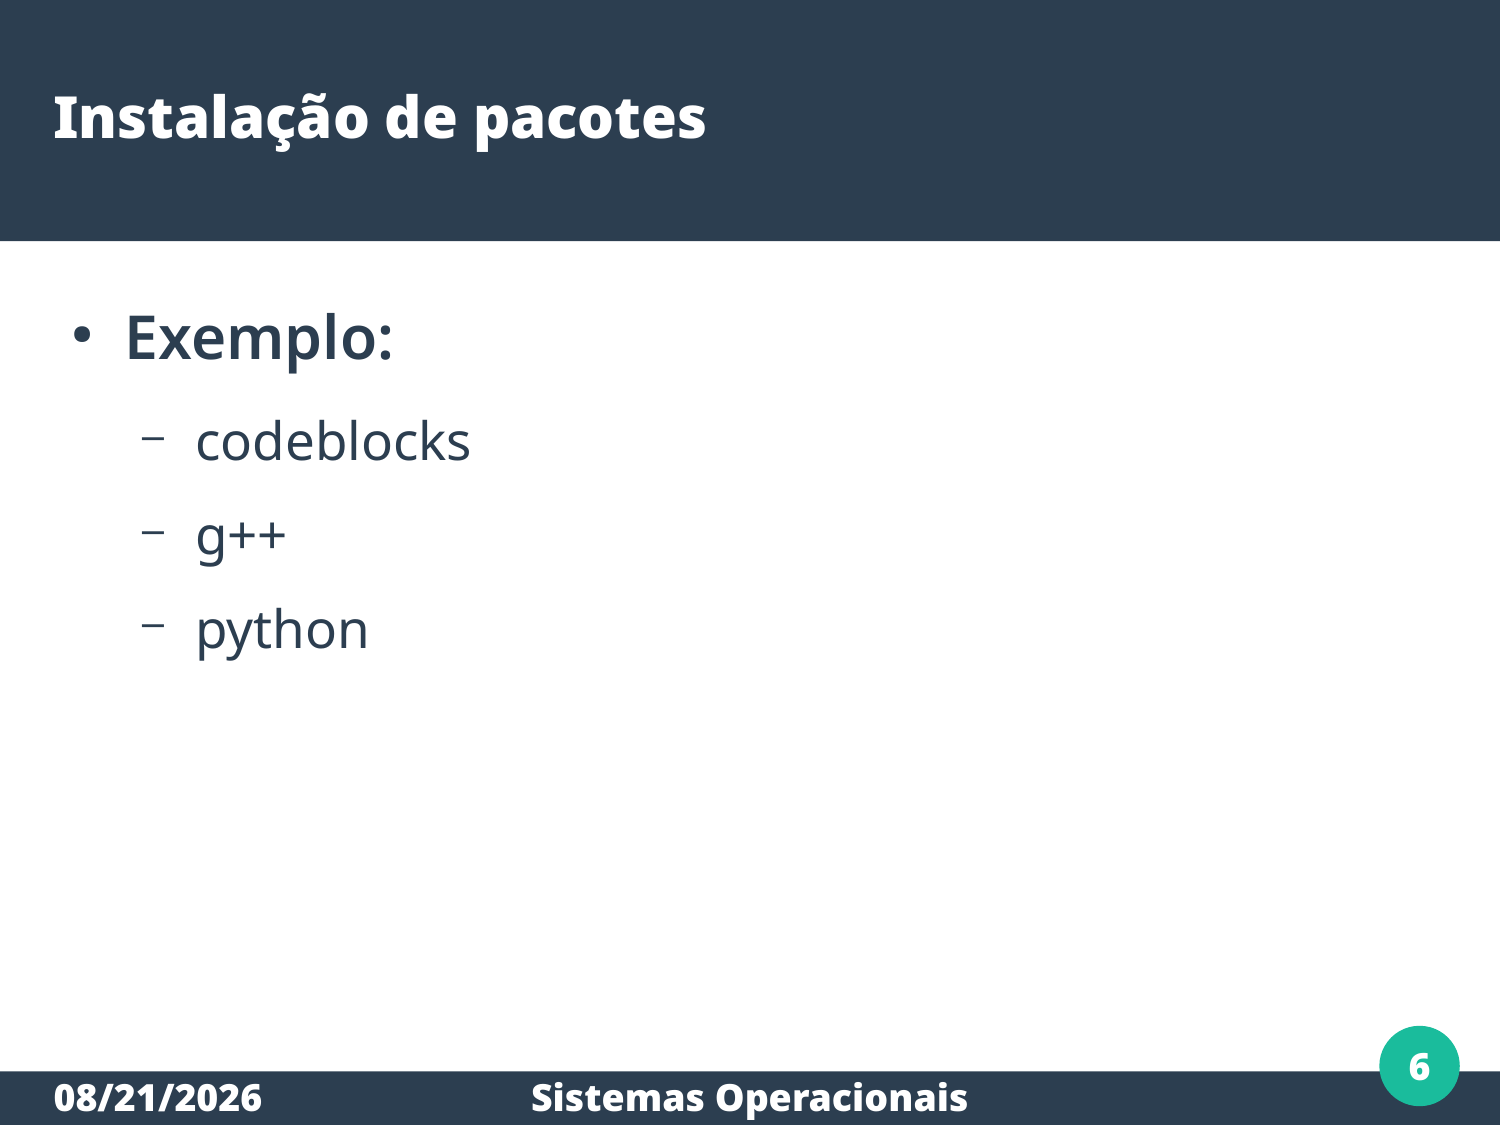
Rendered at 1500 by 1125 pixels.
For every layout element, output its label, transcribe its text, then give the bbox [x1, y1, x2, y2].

title Instalação de pacotes [53, 44, 1447, 188]
list Exemplo: codeblocks g++ python [53, 294, 1447, 1045]
